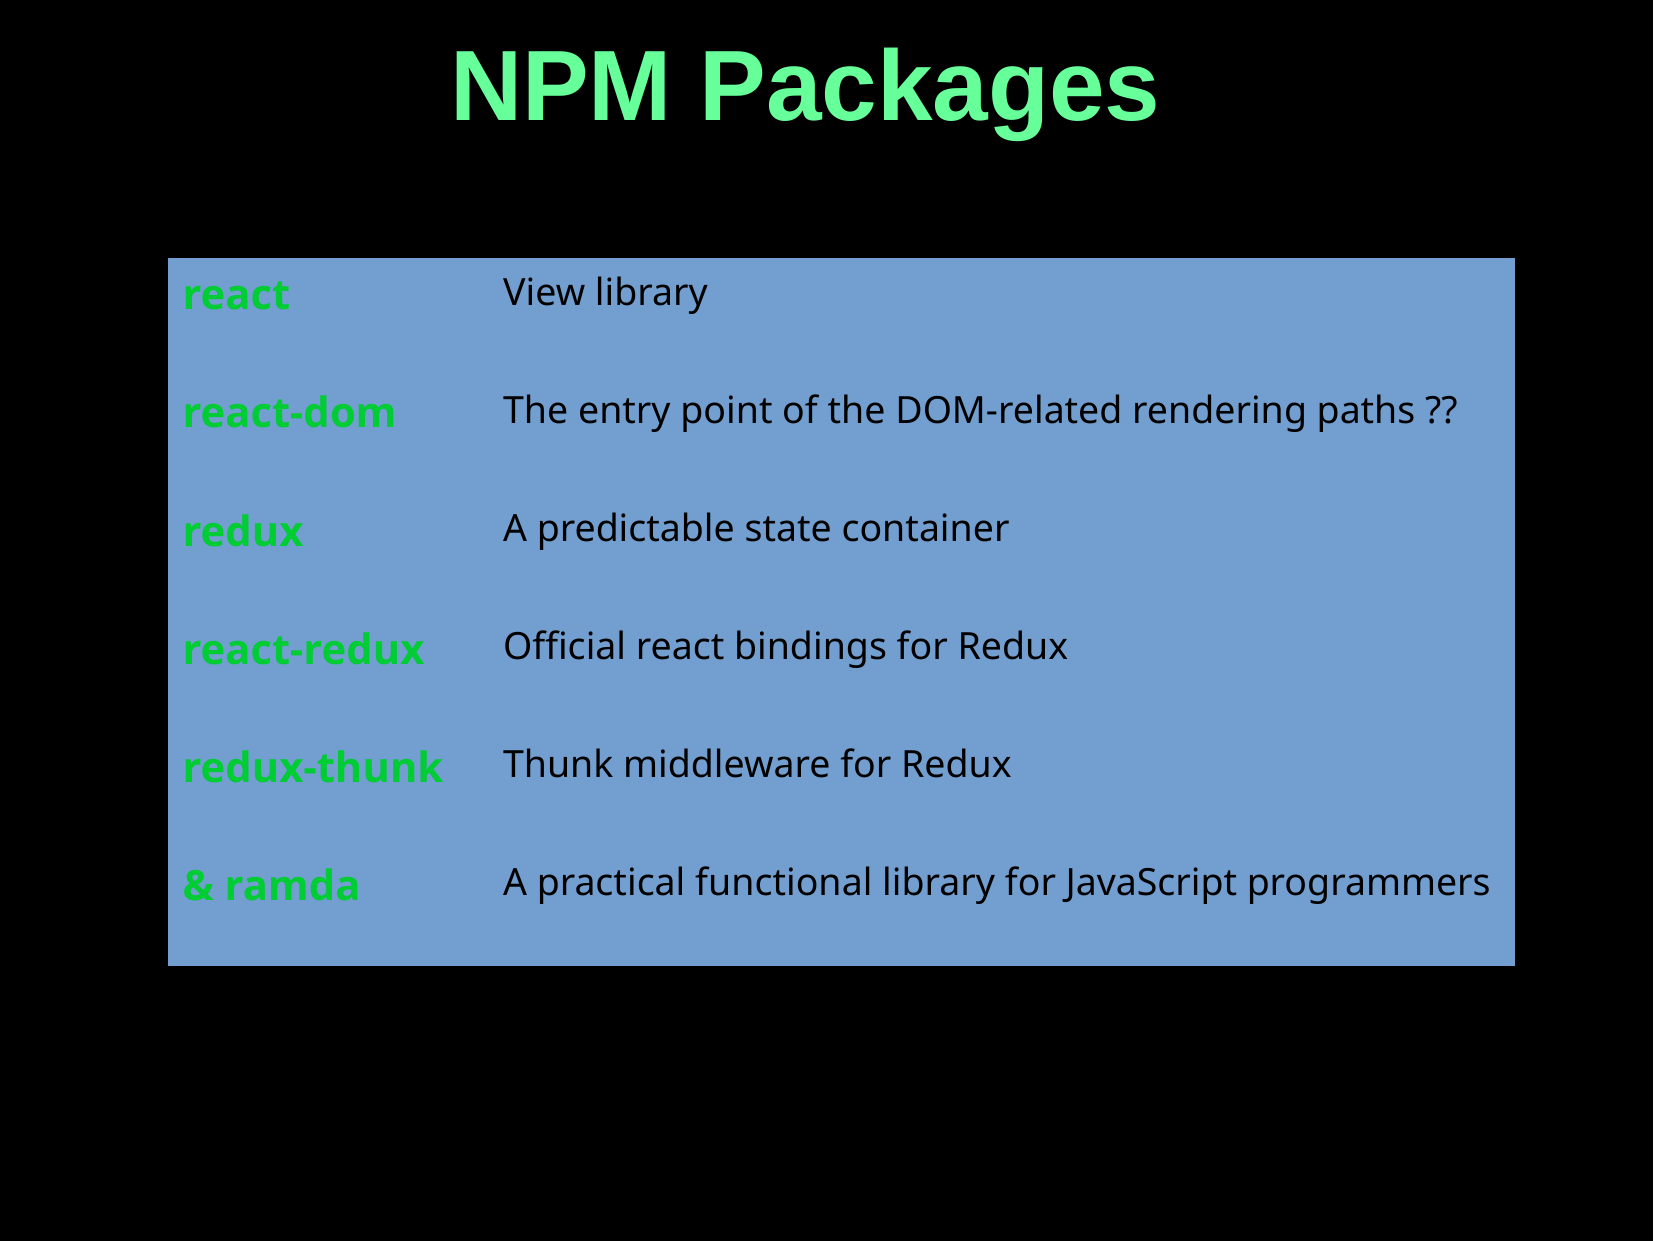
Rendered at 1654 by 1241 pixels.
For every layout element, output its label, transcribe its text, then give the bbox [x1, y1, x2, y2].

table_cell & ramda [168, 848, 488, 966]
table_cell redux [168, 494, 488, 612]
table_cell react-redux [168, 612, 488, 730]
table_cell The entry point of the DOM-related rendering paths ?? [488, 376, 1515, 494]
table_cell Thunk middleware for Redux [488, 730, 1515, 848]
table_cell A predictable state container [488, 494, 1515, 612]
table_cell A practical functional library for JavaScript programmers [488, 848, 1515, 966]
table_header react [168, 258, 488, 376]
table_cell redux-thunk [168, 730, 488, 848]
table_cell react-dom [168, 376, 488, 494]
table_header View library [488, 258, 1515, 376]
table_cell Official react bindings for Redux [488, 612, 1515, 730]
text_box NPM Packages [450, 30, 1201, 151]
